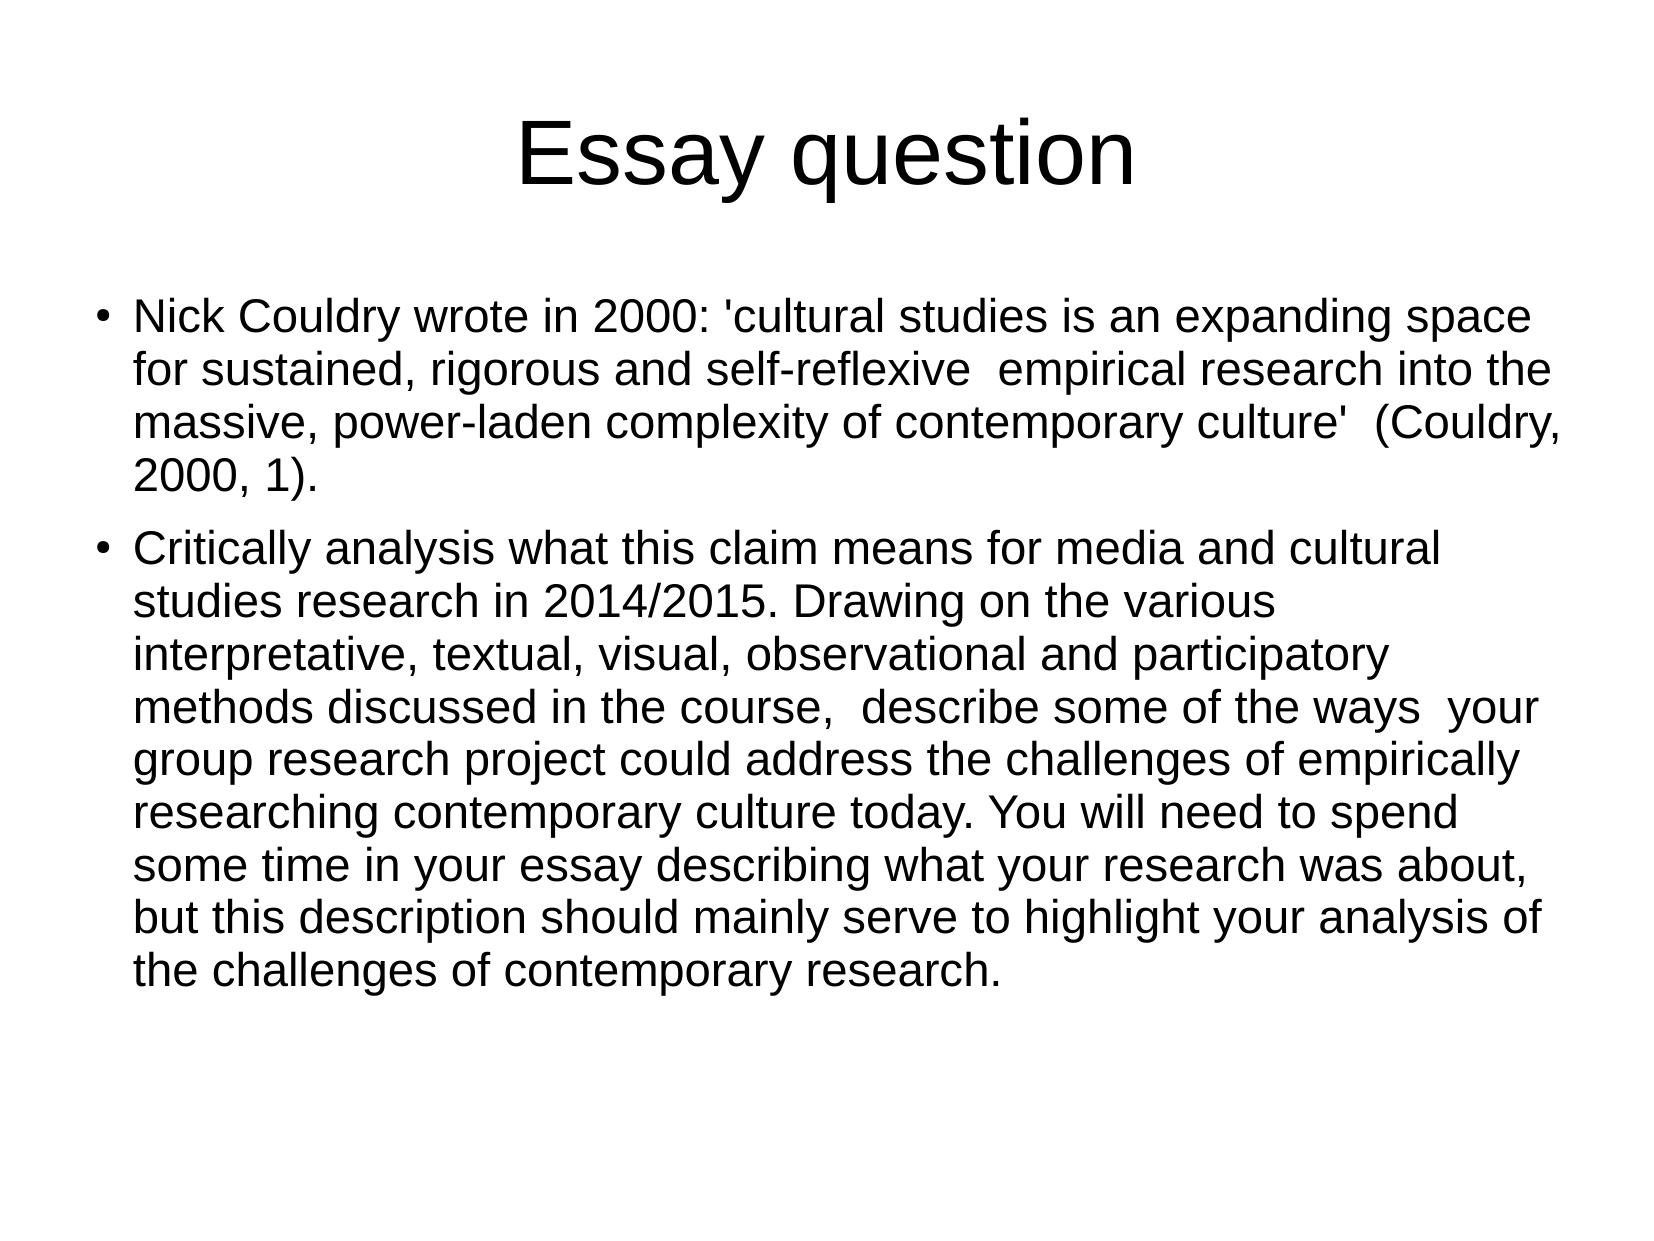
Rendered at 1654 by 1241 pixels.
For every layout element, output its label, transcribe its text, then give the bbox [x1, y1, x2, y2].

list Nick Couldry wrote in 2000: 'cultural studies is an expanding space for sustained, rigorous and self-reflexive empirical research into the massive, power-laden complexity of contemporary culture' (Couldry, 2000, 1). Critically analysis what this claim means for media and cultural studies research in 2014/2015. Drawing on the various interpretative, textual, visual, observational and participatory methods discussed in the course, describe some of the ways your group research project could address the challenges of empirically researching contemporary culture today. You will need to spend some time in your essay describing what your research was about, but this description should mainly serve to highlight your analysis of the challenges of contemporary research. [82, 290, 1571, 1010]
title Essay question [82, 49, 1571, 257]
